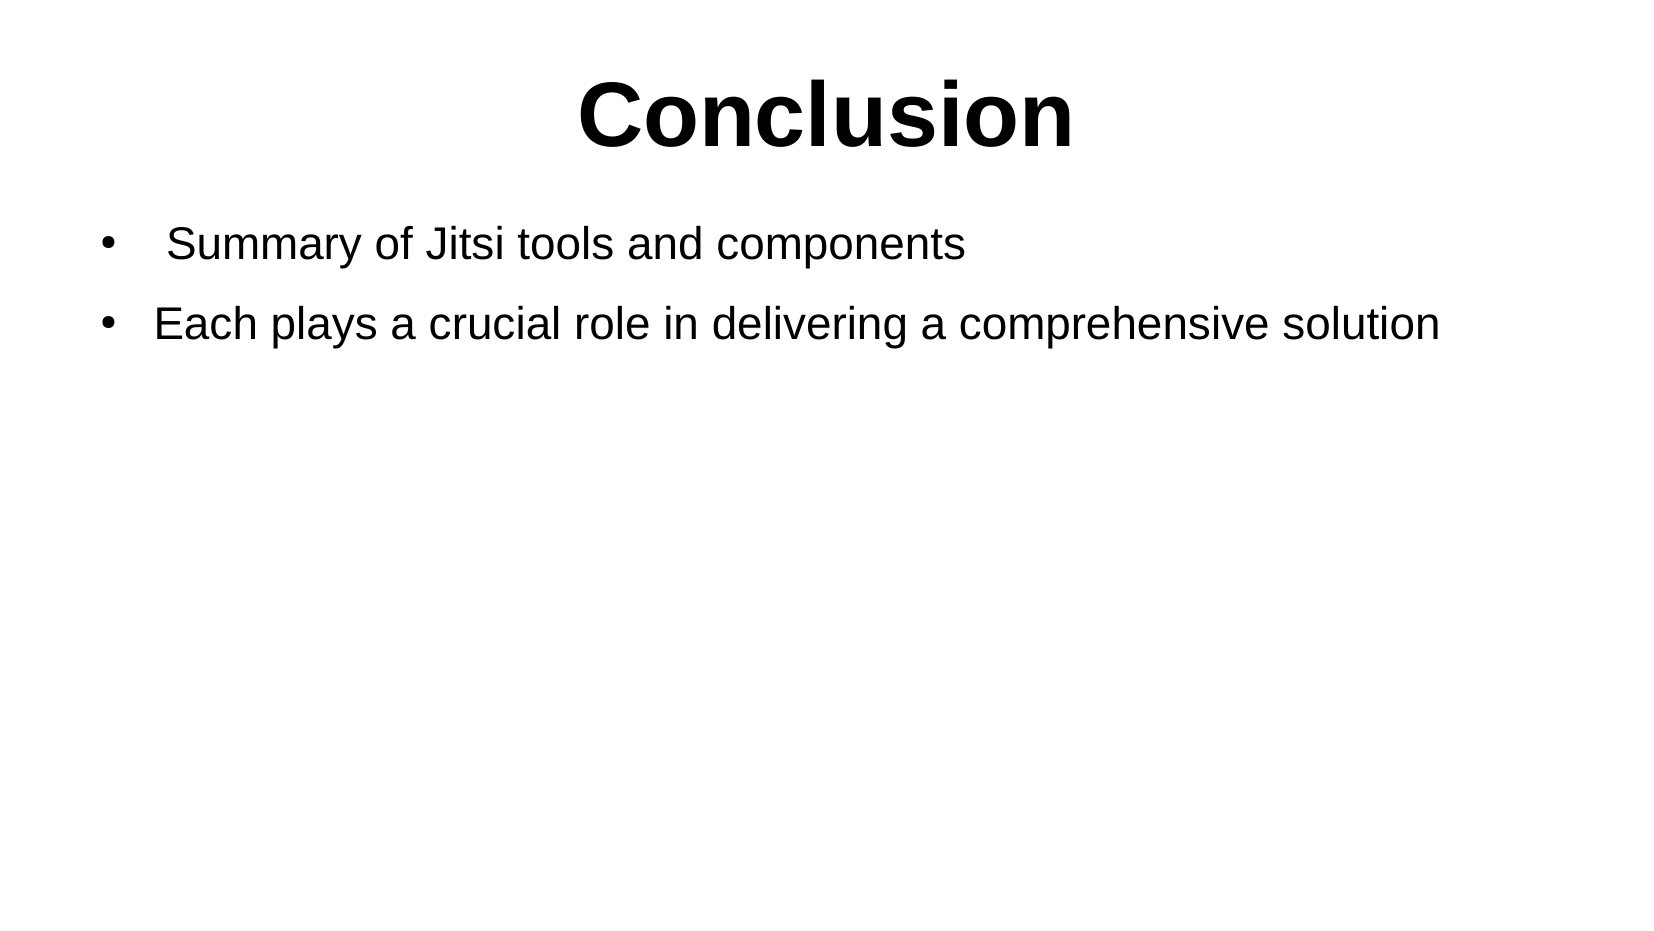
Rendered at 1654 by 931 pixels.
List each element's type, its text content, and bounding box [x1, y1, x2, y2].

title Conclusion [82, 37, 1571, 193]
list Summary of Jitsi tools and components Each plays a crucial role in delivering a comprehensive solution [82, 217, 1571, 758]
